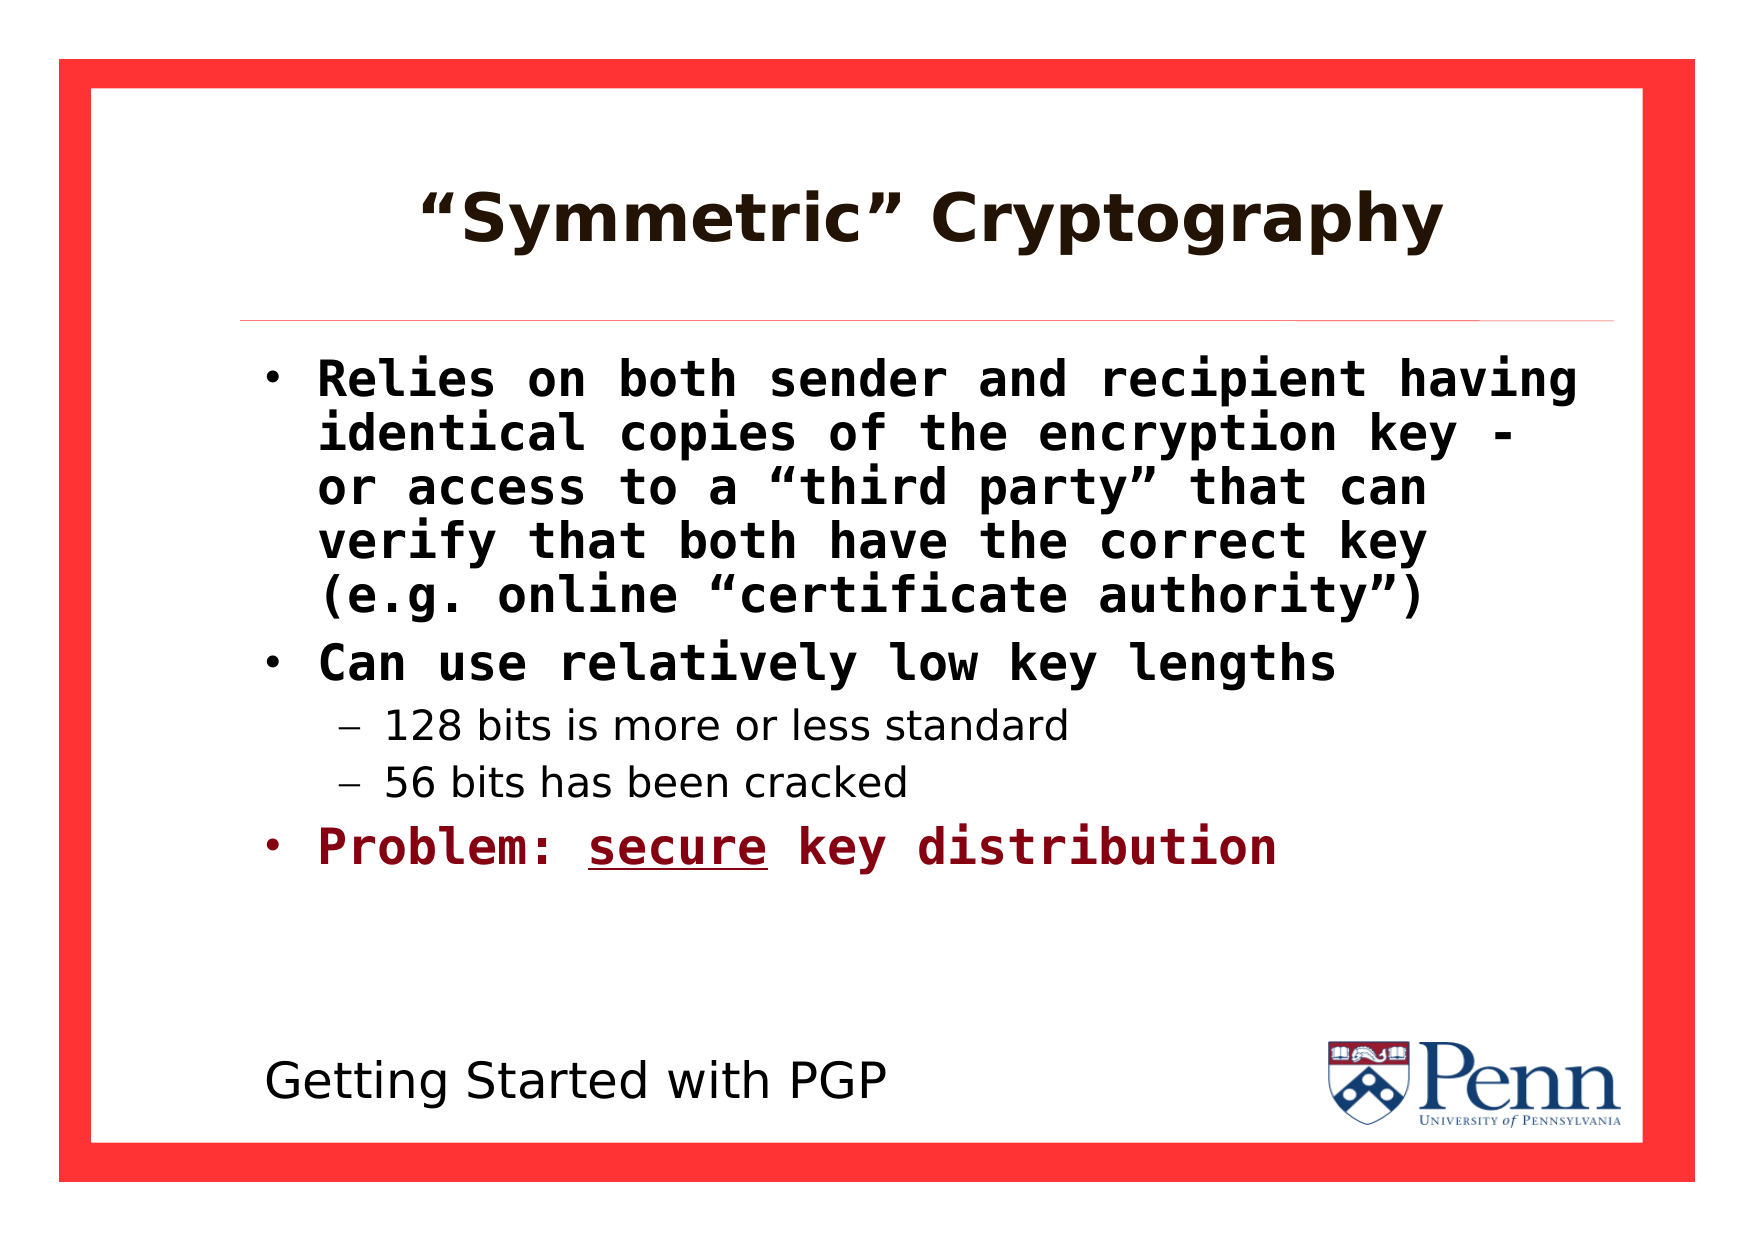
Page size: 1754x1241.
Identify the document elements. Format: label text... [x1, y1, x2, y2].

picture [1327, 1039, 1621, 1128]
list Relies on both sender and recipient having identical copies of the encryption key - or access to a “third party” that can verify that both have the correct key (e.g. online “certificate authority”) Can use relatively low key lengths 128 bits is more or less standard 56 bits has been cracked Problem: secure key distribution [249, 345, 1614, 1020]
title “Symmetric” Cryptography [249, 120, 1614, 309]
